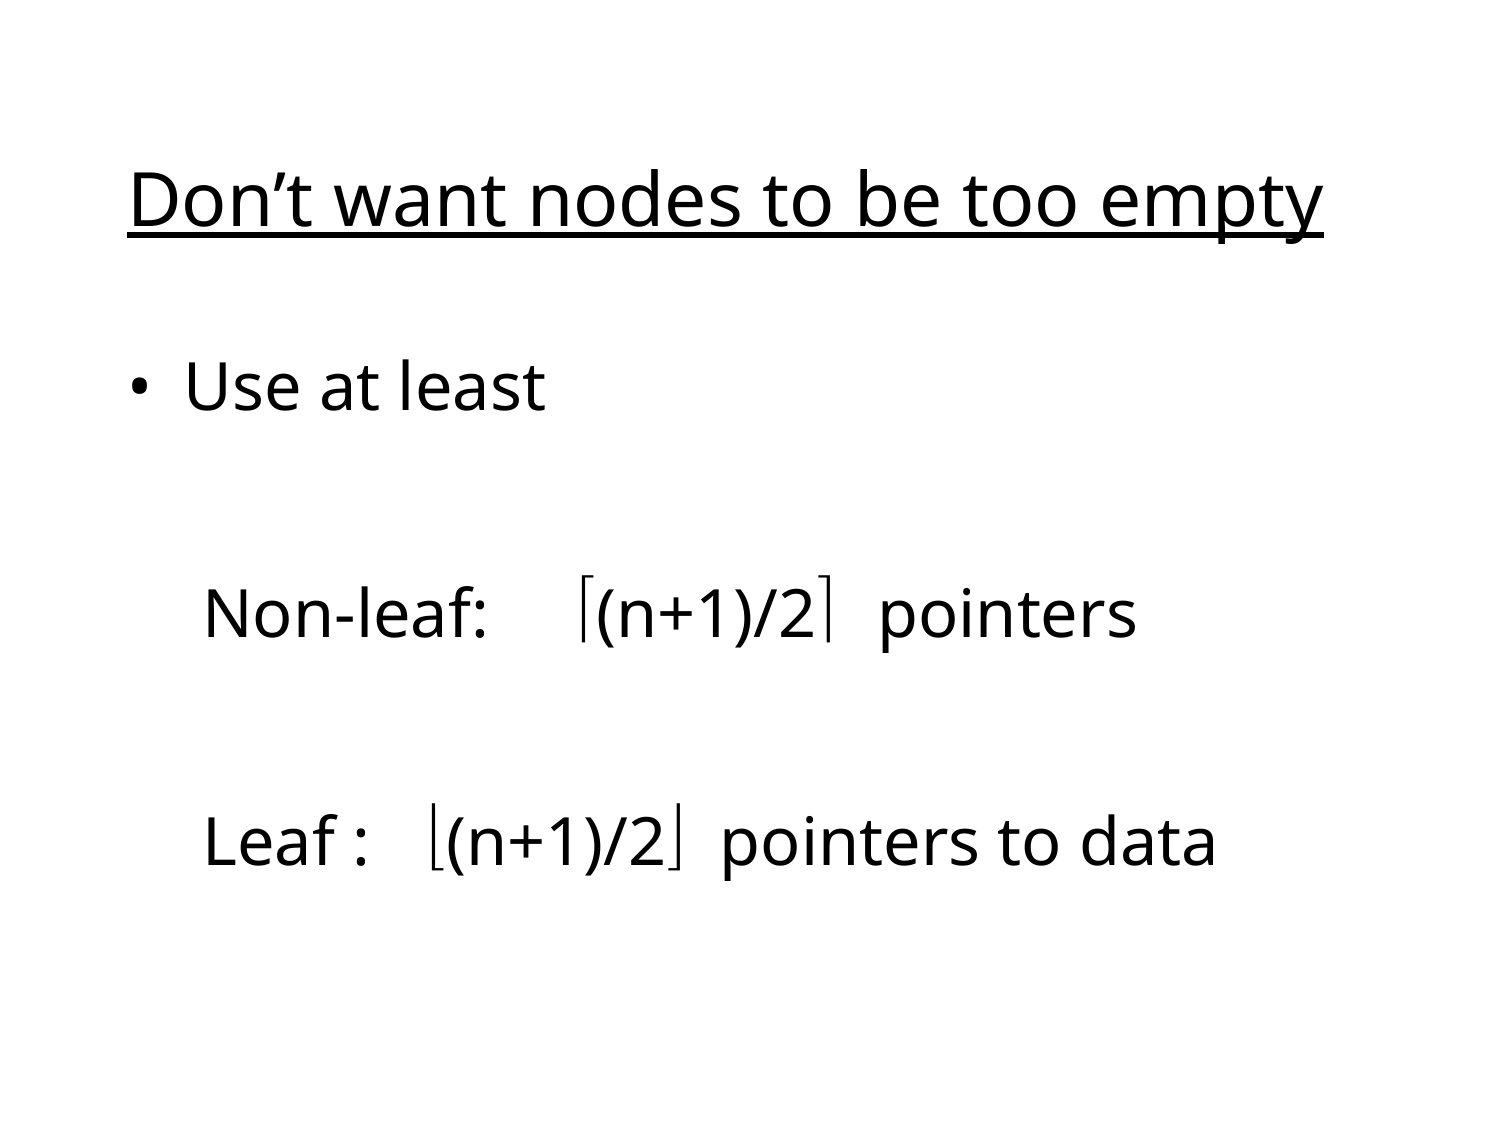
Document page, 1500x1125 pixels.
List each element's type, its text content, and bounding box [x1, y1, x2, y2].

title Don’t want nodes to be too empty [112, 95, 1388, 293]
list Use at least Non-leaf: (n+1)/2 pointers Leaf : (n+1)/2 pointers to data [112, 324, 1388, 1000]
